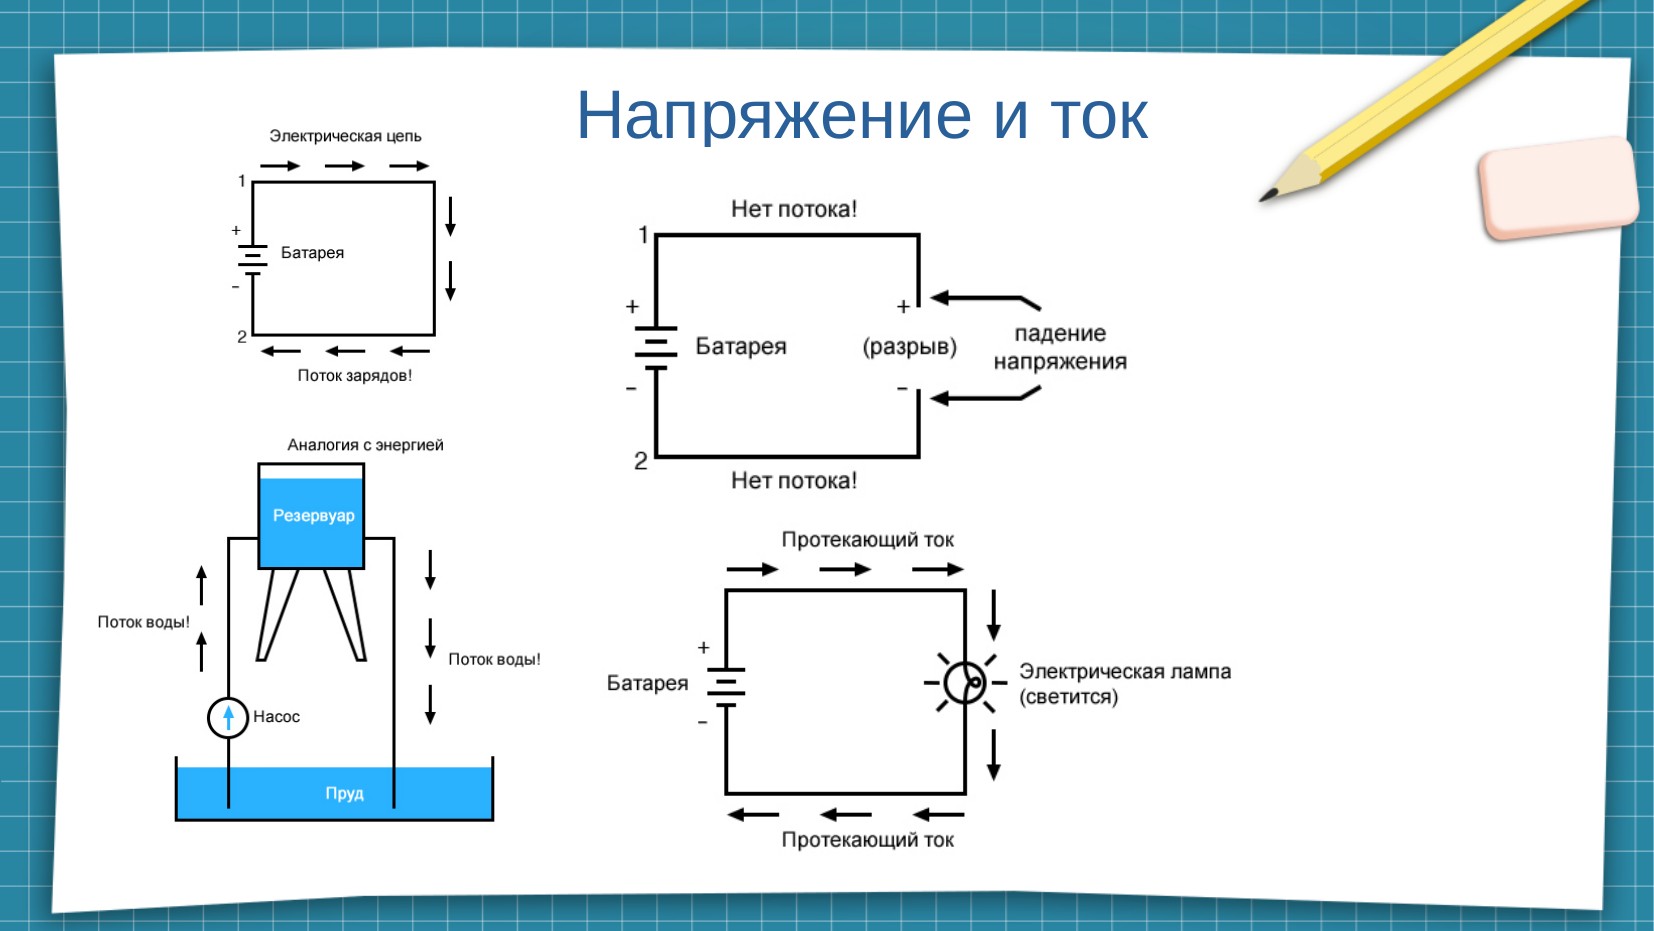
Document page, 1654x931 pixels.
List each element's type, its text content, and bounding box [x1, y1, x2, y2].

title Напряжение и ток [118, 37, 1607, 193]
picture [0, 0, 1654, 931]
